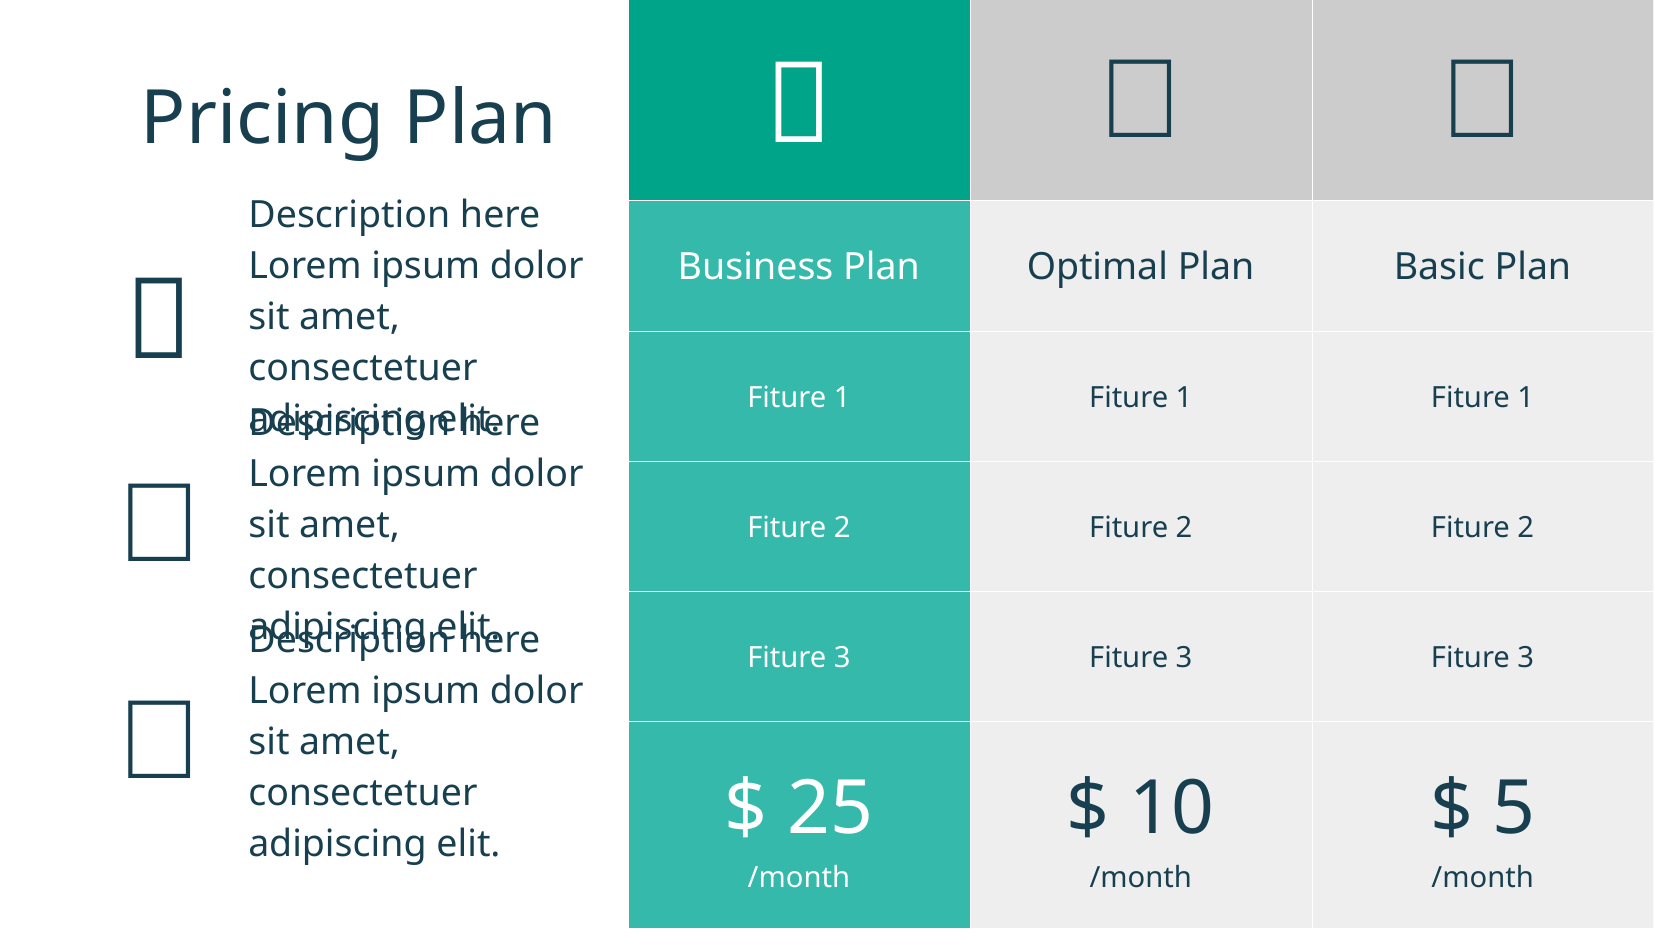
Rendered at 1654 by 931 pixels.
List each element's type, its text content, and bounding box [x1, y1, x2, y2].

table_cell Fiture 1 [629, 332, 970, 461]
table_cell Fiture 2 [971, 462, 1312, 591]
table_cell Business Plan [629, 201, 970, 331]
table_cell Optimal Plan [971, 201, 1312, 331]
text_box Description here Lorem ipsum dolor sit amet, consectetuer adipiscing elit. [248, 212, 586, 418]
table_cell Fiture 3 [629, 592, 970, 721]
text_box Description here Lorem ipsum dolor sit amet, consectetuer adipiscing elit. [248, 420, 586, 625]
text_box  [90, 399, 229, 616]
table_cell Fiture 3 [1313, 592, 1653, 721]
title Pricing Plan [82, 37, 616, 193]
table_cell $ 25 /month [629, 722, 970, 928]
table_header  [971, 0, 1312, 200]
table_header  [1313, 0, 1653, 200]
table_cell Basic Plan [1313, 201, 1653, 331]
table_cell Fiture 3 [971, 592, 1312, 721]
text_box Description here Lorem ipsum dolor sit amet, consectetuer adipiscing elit. [248, 637, 586, 843]
table_header  [629, 0, 970, 200]
table_cell Fiture 1 [1313, 332, 1653, 461]
table_cell Fiture 2 [629, 462, 970, 591]
text_box  [90, 616, 229, 863]
table_cell Fiture 2 [1313, 462, 1653, 591]
text_box  [90, 192, 229, 399]
table_cell $ 5 /month [1313, 722, 1653, 928]
table_cell $ 10 /month [971, 722, 1312, 928]
table_cell Fiture 1 [971, 332, 1312, 461]
